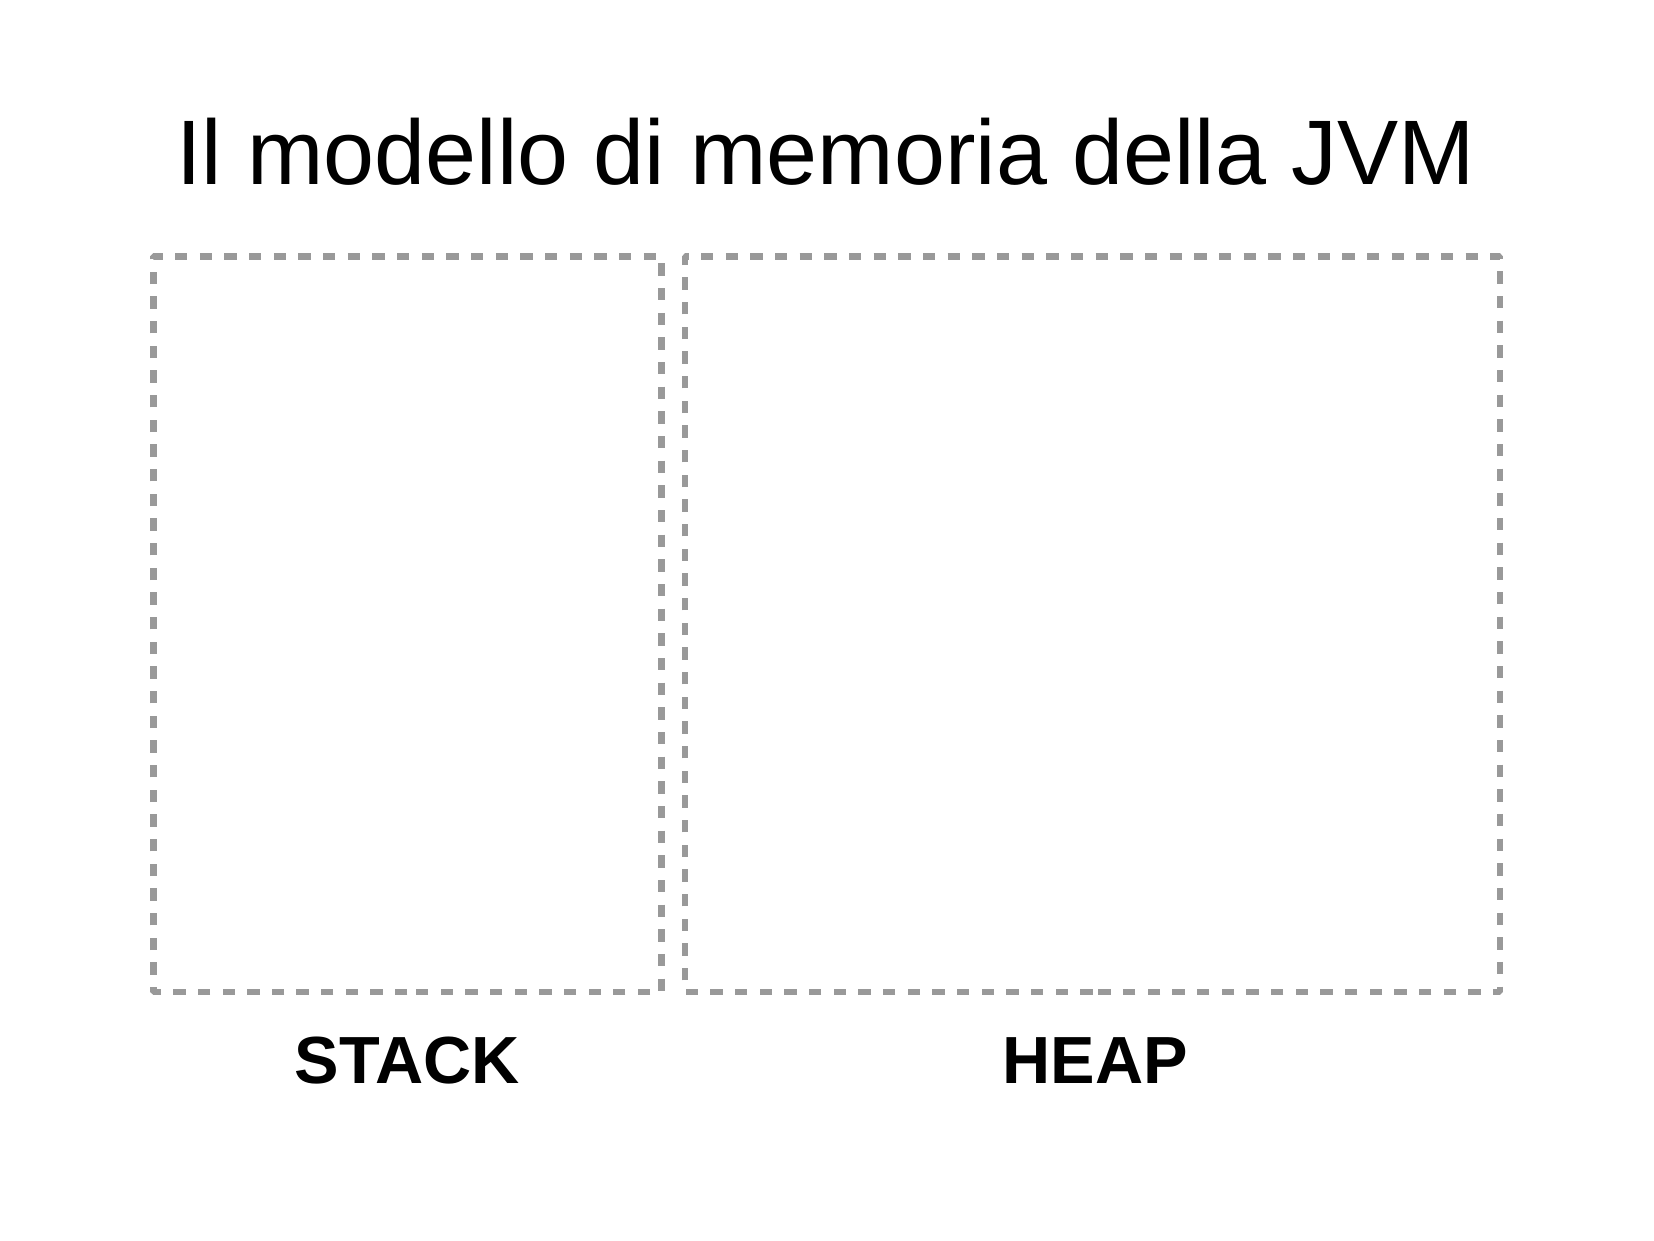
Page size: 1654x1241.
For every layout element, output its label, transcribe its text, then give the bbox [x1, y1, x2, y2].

text_box STACK [165, 1015, 650, 1106]
text_box HEAP [702, 1015, 1489, 1106]
title Il modello di memoria della JVM [82, 49, 1571, 257]
